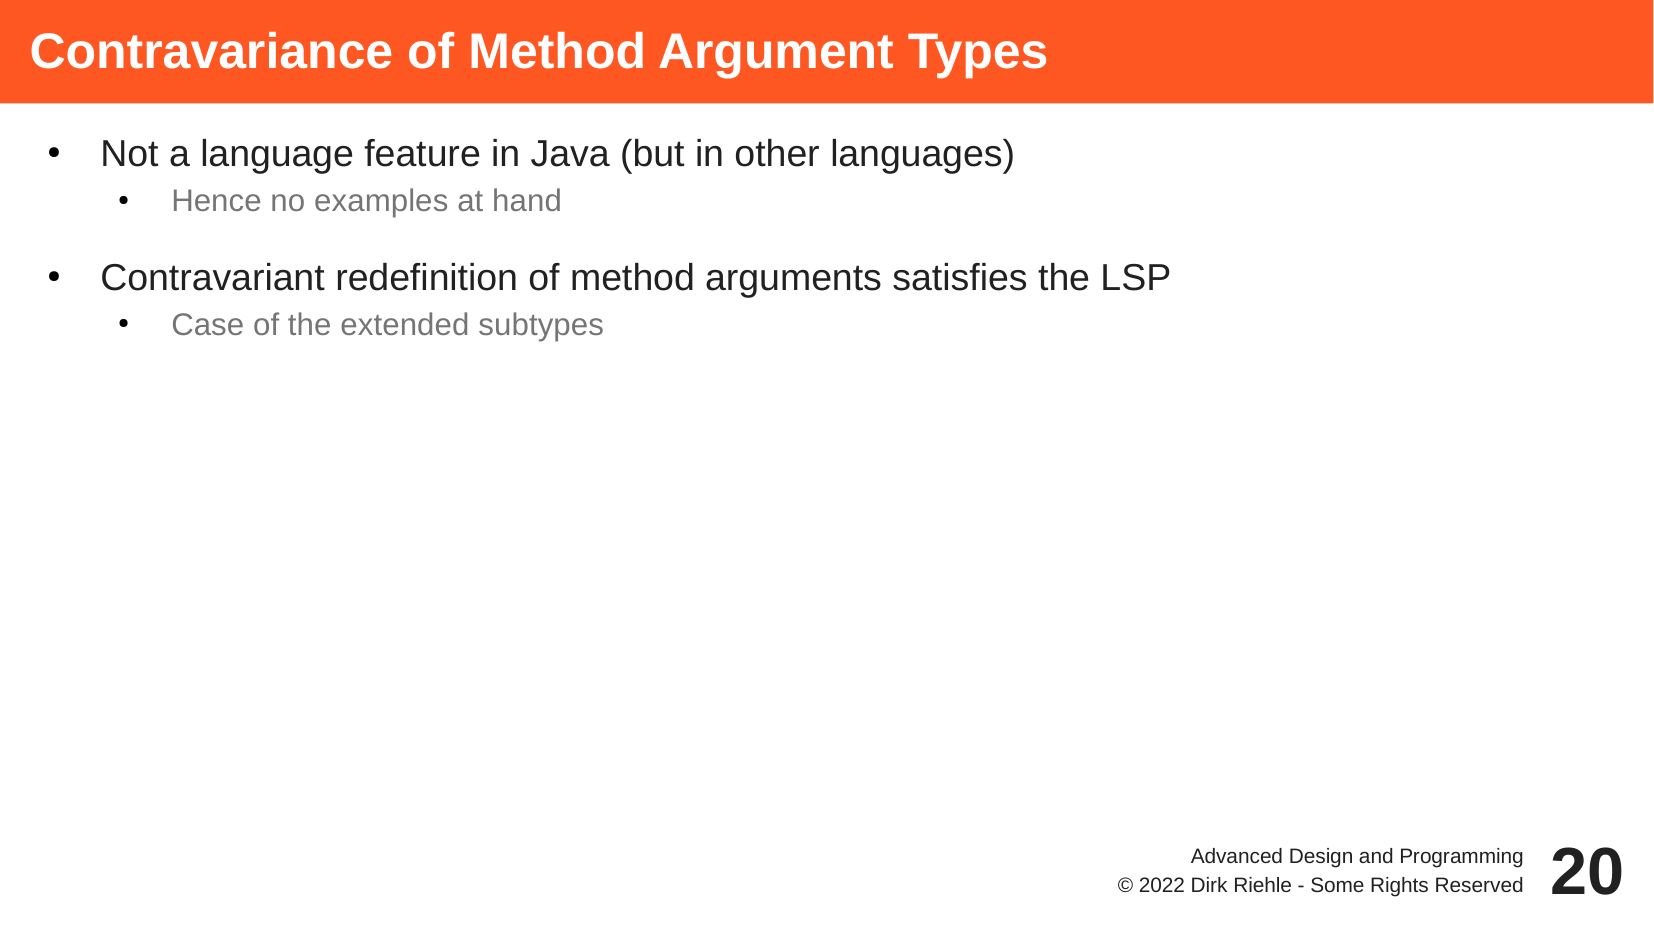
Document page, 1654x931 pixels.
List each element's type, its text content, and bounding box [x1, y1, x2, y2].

list Not a language feature in Java (but in other languages) Hence no examples at hand Contravariant redefinition of method arguments satisfies the LSP Case of the extended subtypes [29, 132, 1625, 813]
title Contravariance of Method Argument Types [0, 0, 1654, 104]
